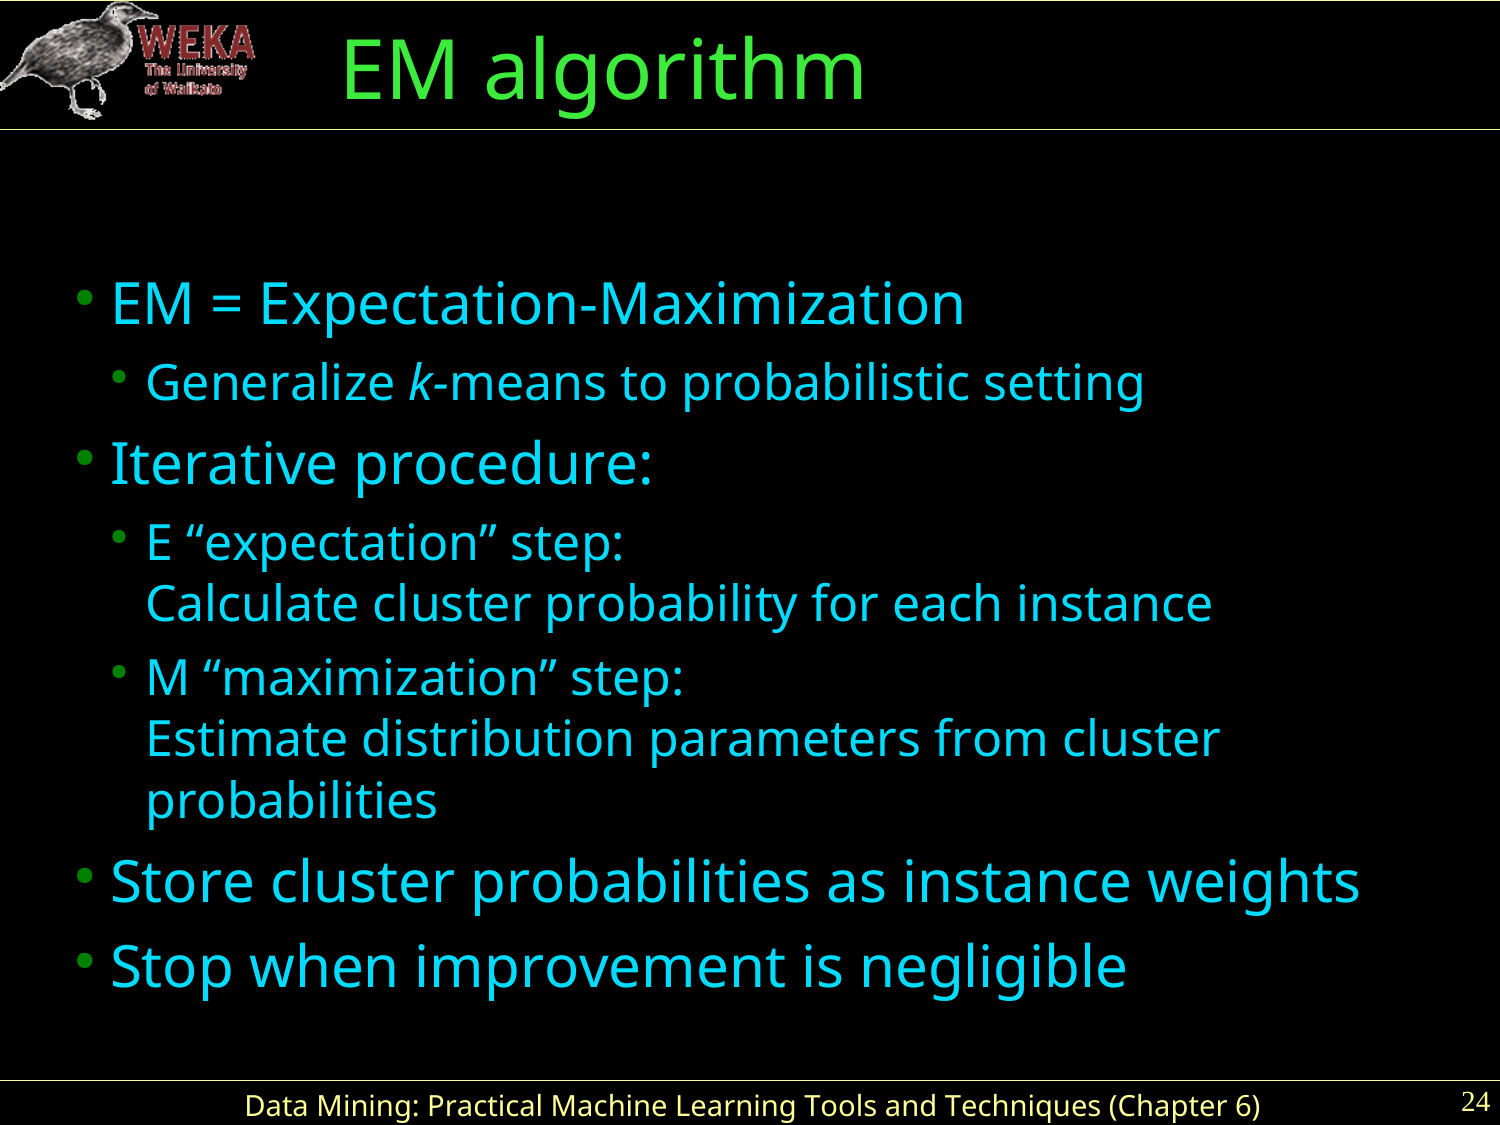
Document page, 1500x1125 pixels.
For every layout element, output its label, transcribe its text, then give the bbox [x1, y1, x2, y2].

title EM algorithm [324, 0, 1500, 148]
picture [0, 1, 266, 129]
list EM = Expectation-Maximization Generalize k-means to probabilistic setting Iterative procedure: E “expectation” step: Calculate cluster probability for each instance M “maximization” step: Estimate distribution parameters from cluster probabilities Store cluster probabilities as instance weights Stop when improvement is negligible [24, 260, 1482, 947]
